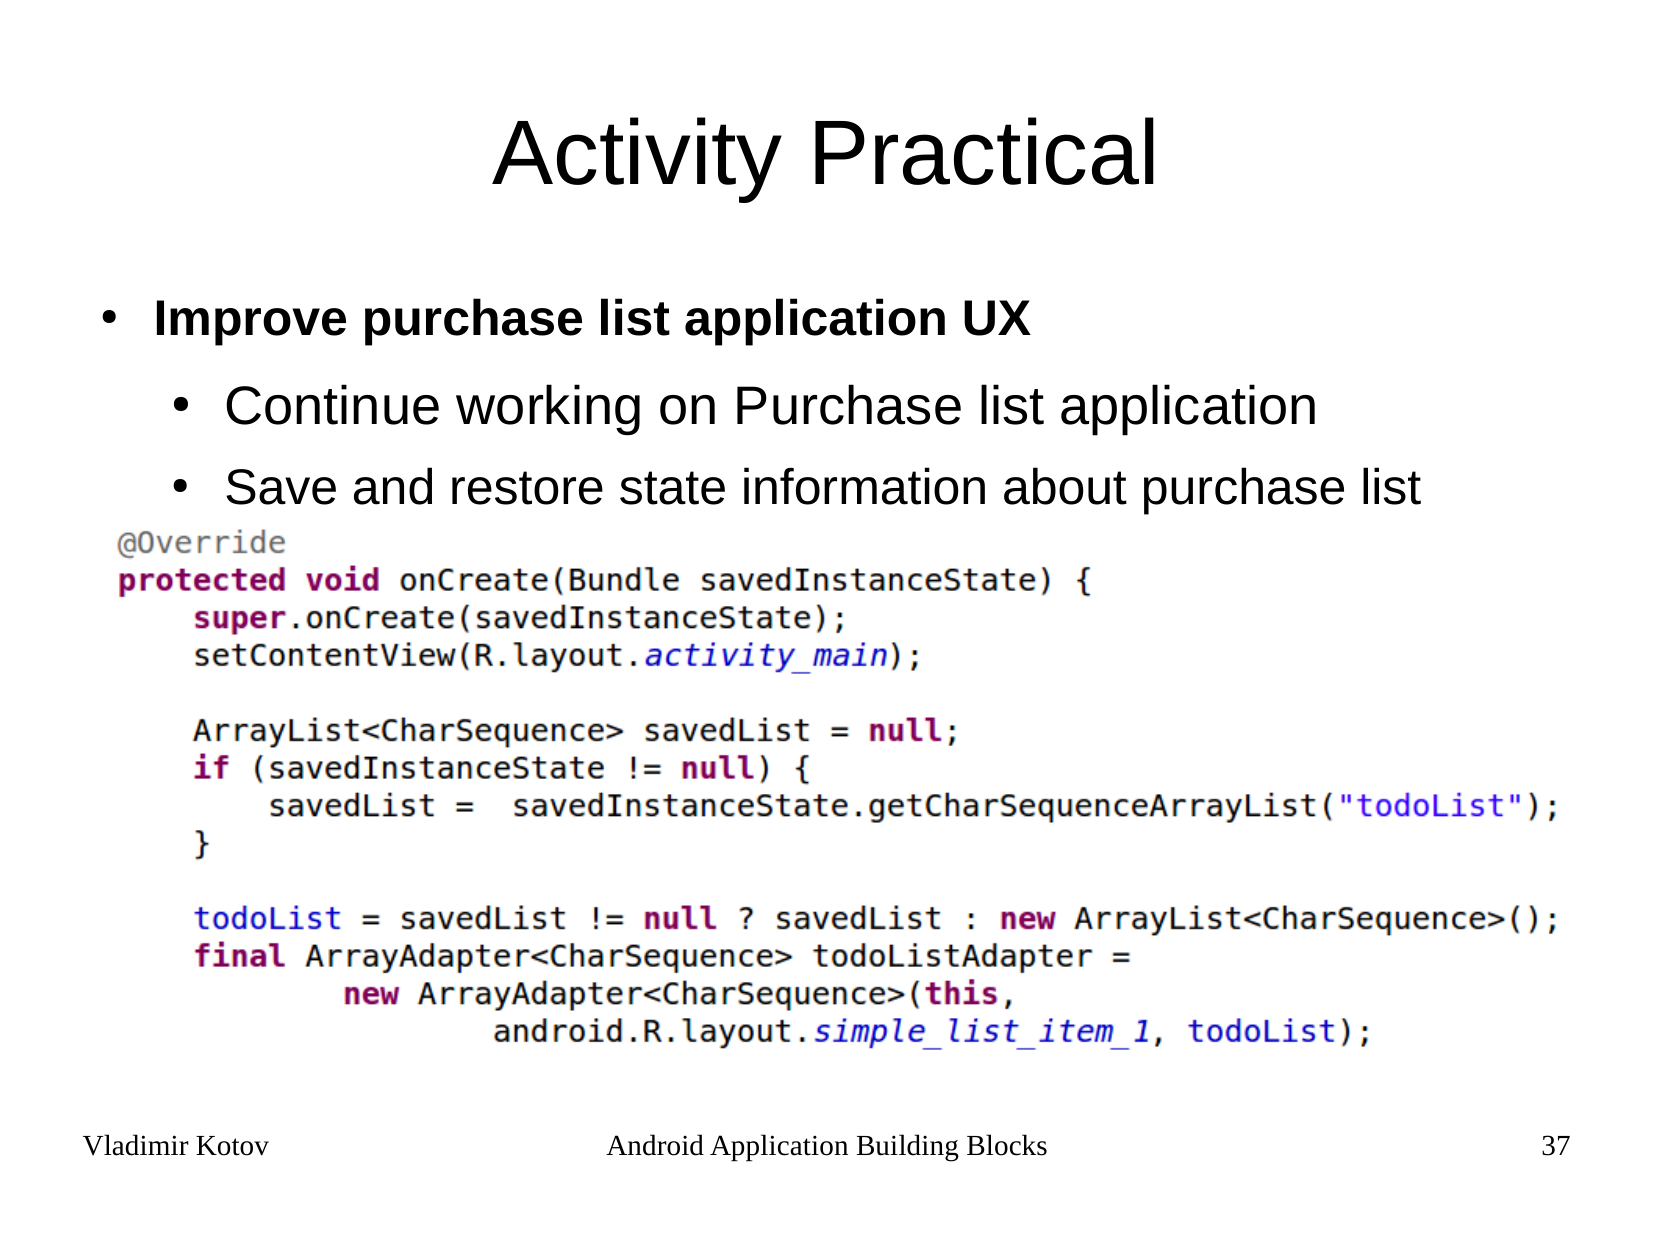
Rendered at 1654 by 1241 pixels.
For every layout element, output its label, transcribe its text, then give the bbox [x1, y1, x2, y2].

picture [107, 522, 1598, 1086]
list Improve purchase list application UX Continue working on Purchase list application Save and restore state information about purchase list entries [82, 290, 1571, 594]
title Activity Practical [82, 56, 1571, 250]
